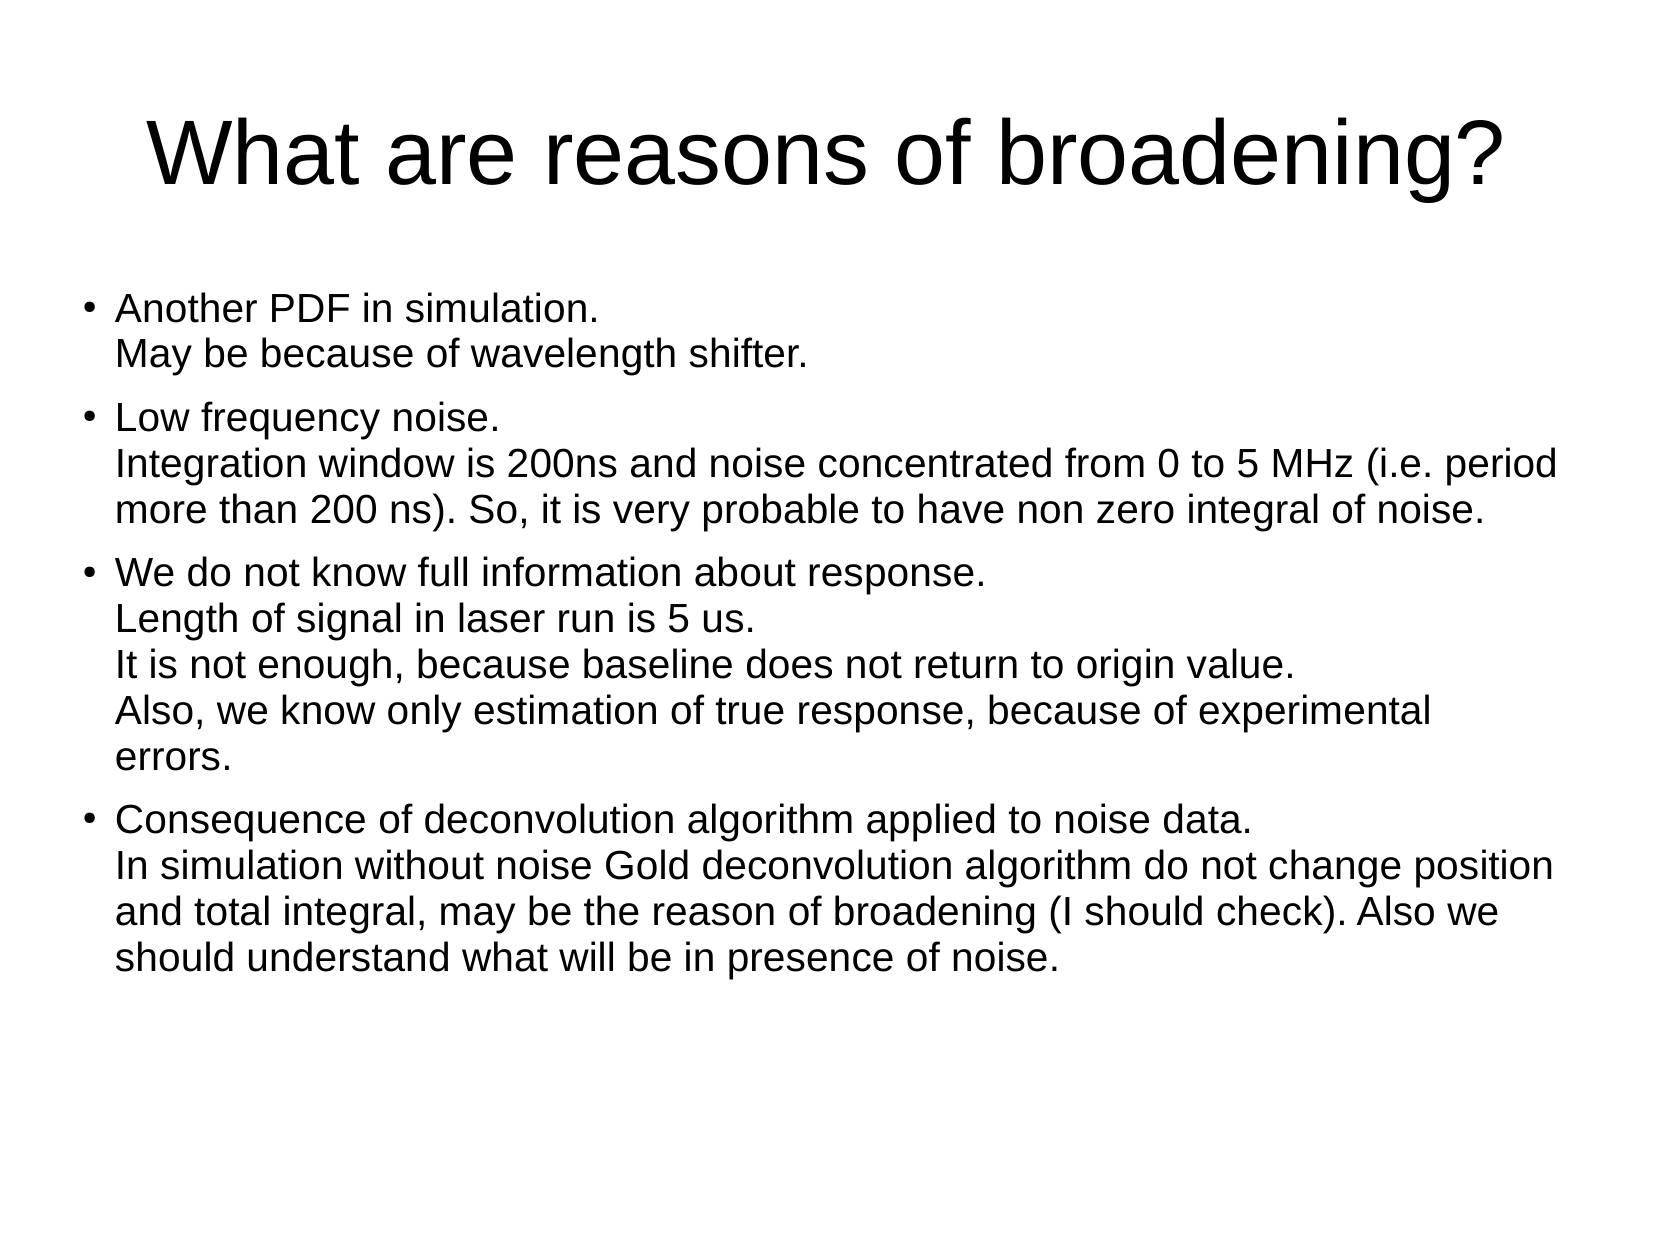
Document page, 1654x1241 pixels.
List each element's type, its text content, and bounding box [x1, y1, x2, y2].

title What are reasons of broadening? [82, 49, 1571, 257]
list Another PDF in simulation. May be because of wavelength shifter. Low frequency noise. Integration window is 200ns and noise concentrated from 0 to 5 MHz (i.e. period more than 200 ns). So, it is very probable to have non zero integral of noise. We do not know full information about response. Length of signal in laser run is 5 us. It is not enough, because baseline does not return to origin value. Also, we know only estimation of true response, because of experimental errors. Consequence of deconvolution algorithm applied to noise data. In simulation without noise Gold deconvolution algorithm do not change position and total integral, may be the reason of broadening (I should check). Also we should understand what will be in presence of noise. [71, 285, 1561, 1005]
